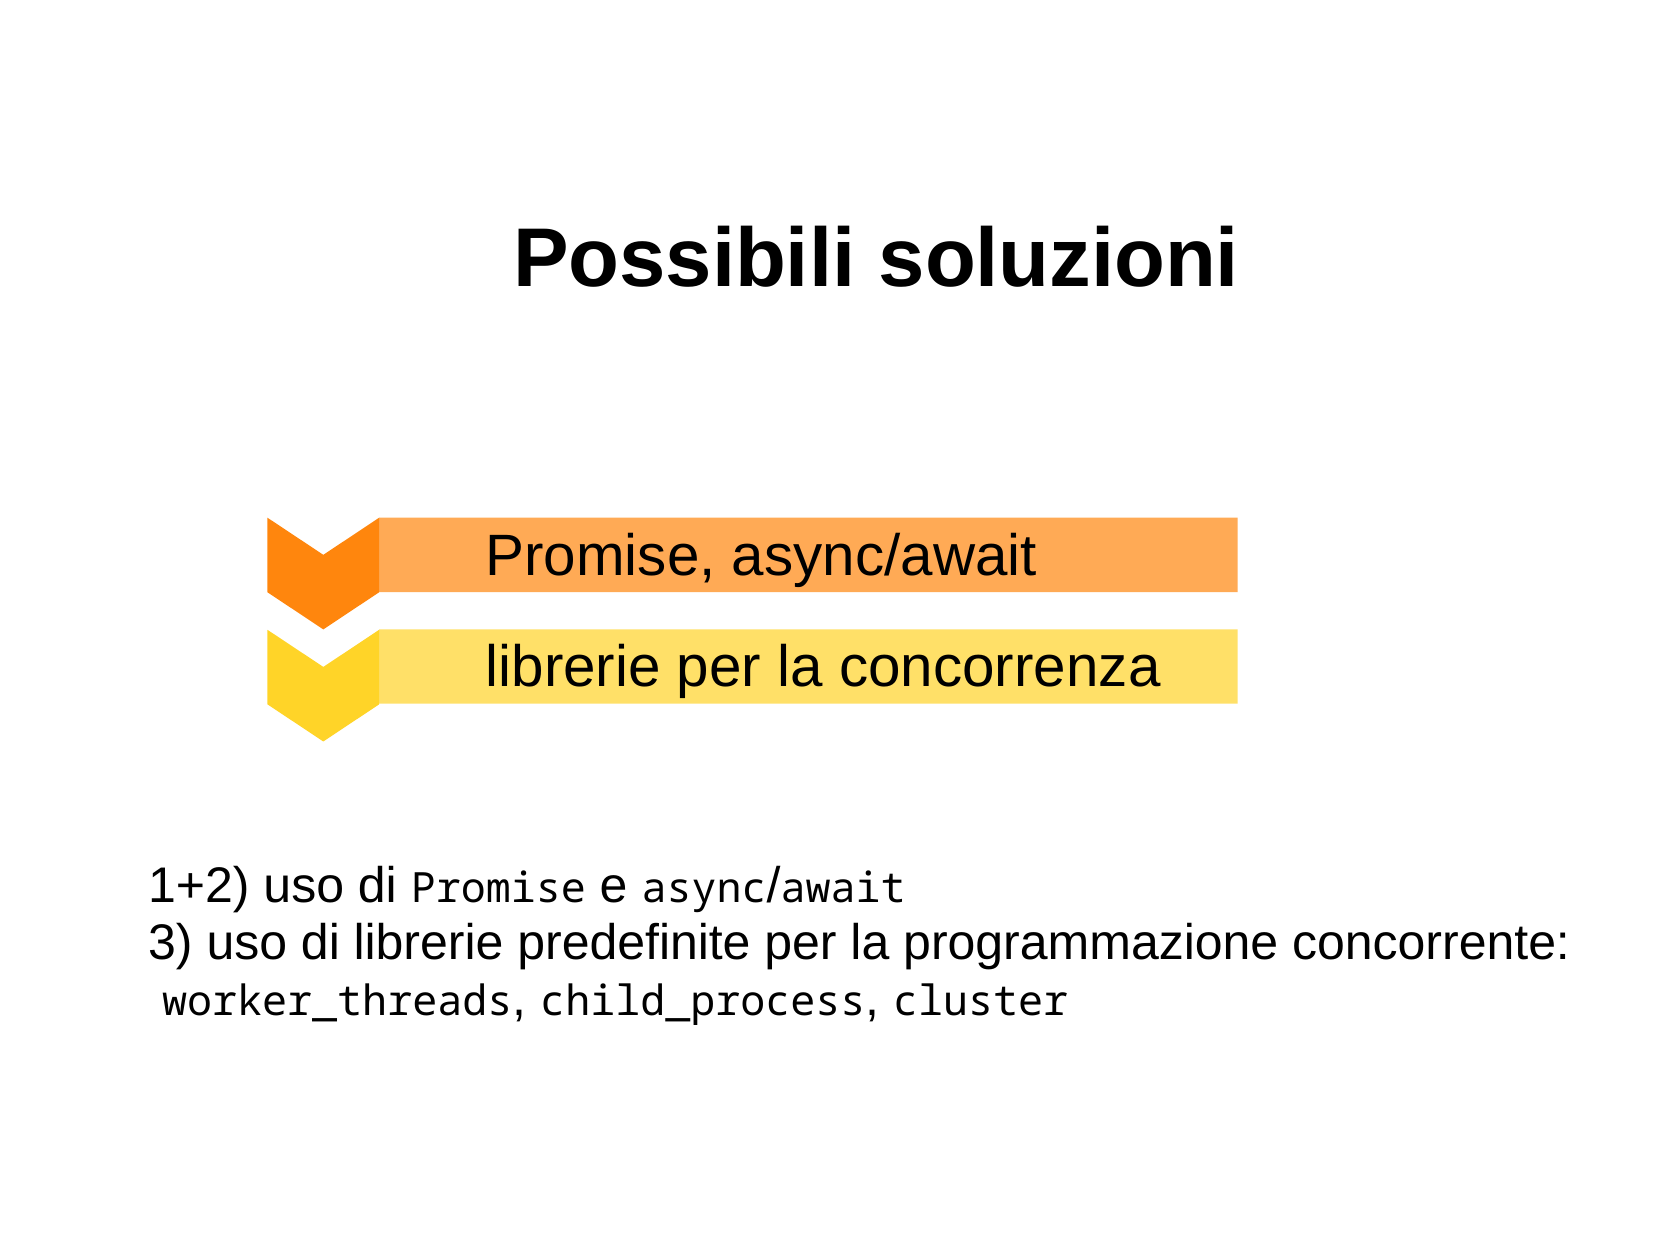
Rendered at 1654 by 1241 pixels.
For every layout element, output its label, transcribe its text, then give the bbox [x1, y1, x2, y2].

text_box [267, 517, 380, 630]
text_box [267, 629, 380, 742]
text_box Promise, async/await [380, 517, 1238, 593]
text_box librerie per la concorrenza [380, 629, 1238, 704]
text_box Possibili soluzioni [188, 208, 1565, 303]
text_box 1+2) uso di Promise e async/await 3) uso di librerie predefinite per la programmazione concorrente: worker_threads, child_process, cluster [133, 849, 1589, 1088]
